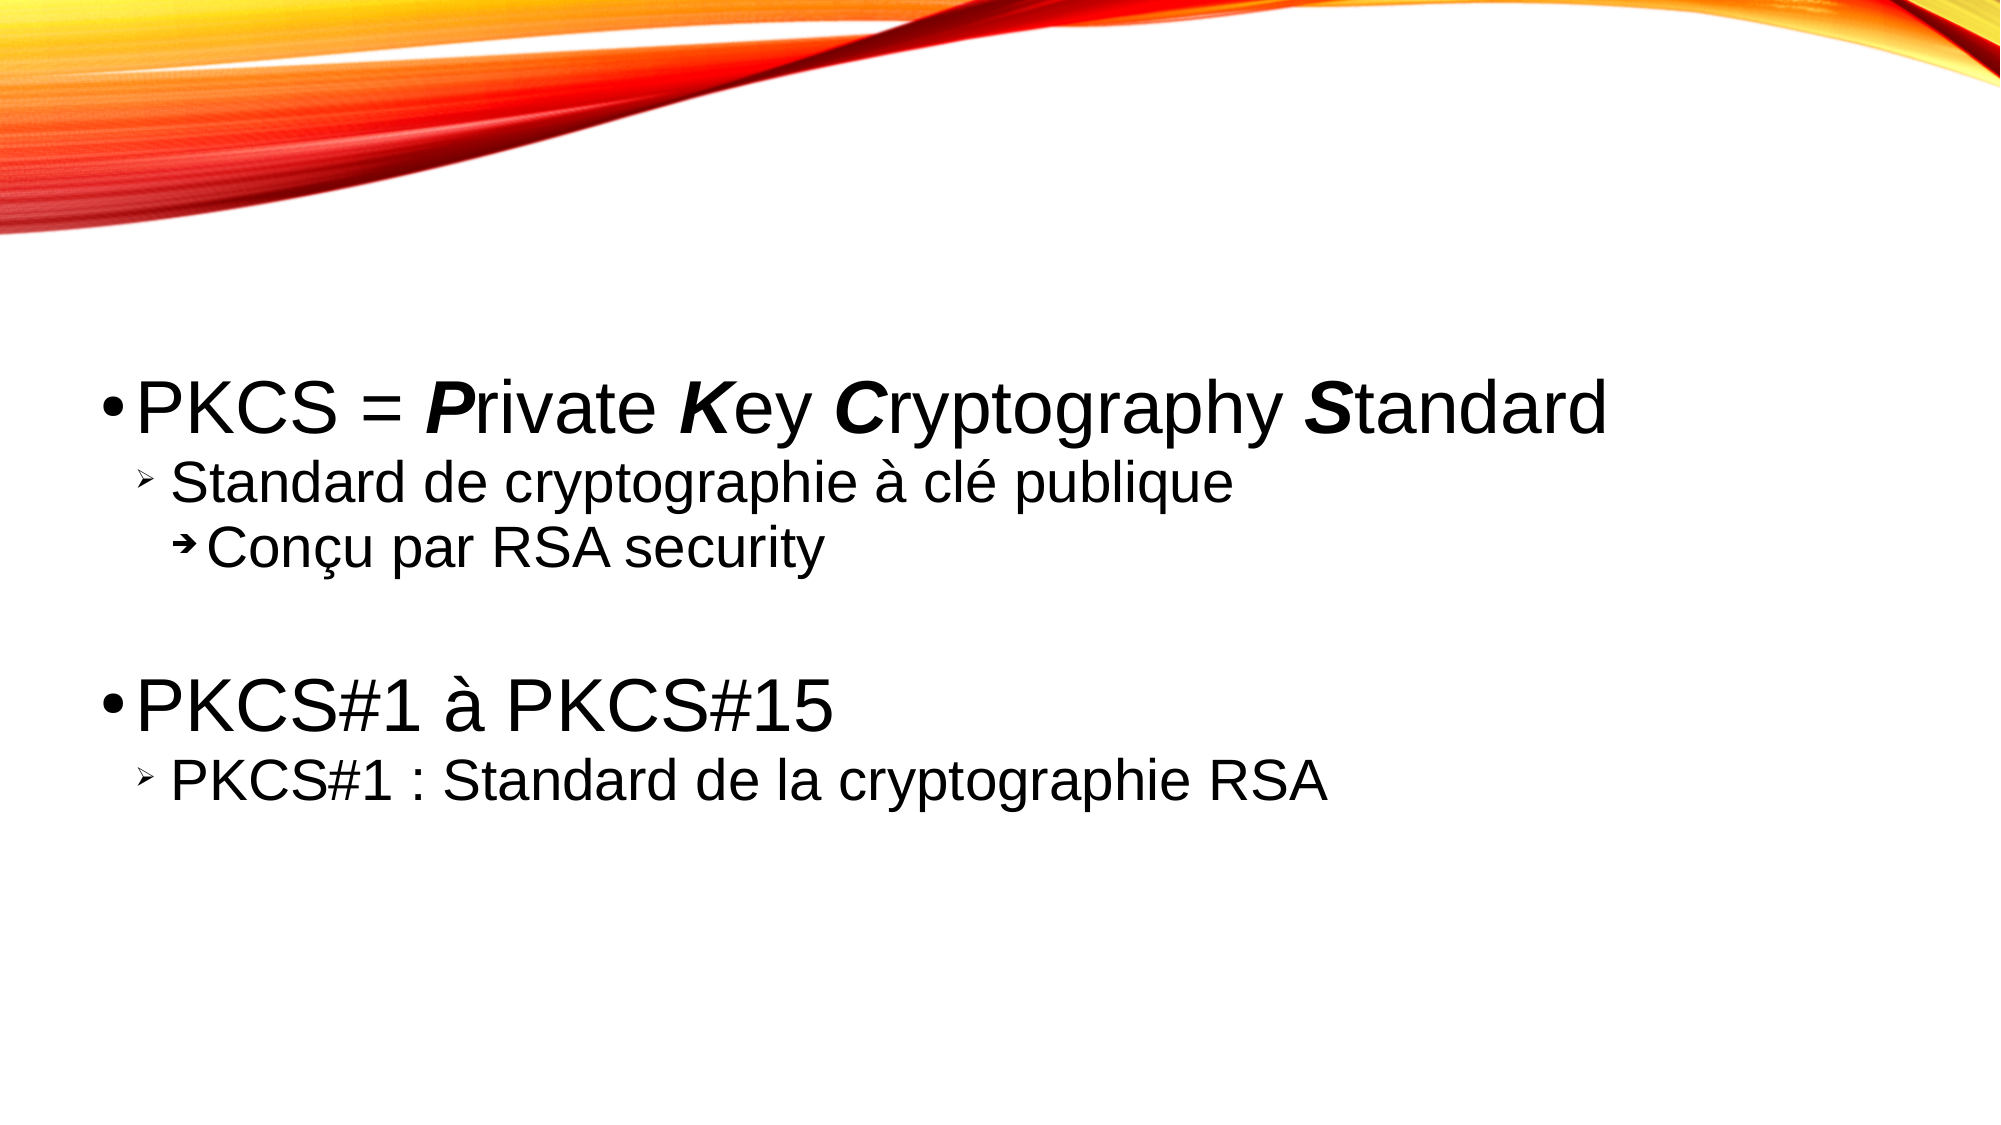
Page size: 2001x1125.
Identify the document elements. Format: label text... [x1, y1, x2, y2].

picture [0, 0, 2000, 237]
subtitle PKCS = Private Key Cryptography Standard Standard de cryptographie à clé publique Conçu par RSA security PKCS#1 à PKCS#15 PKCS#1 : Standard de la cryptographie RSA [99, 263, 1900, 916]
